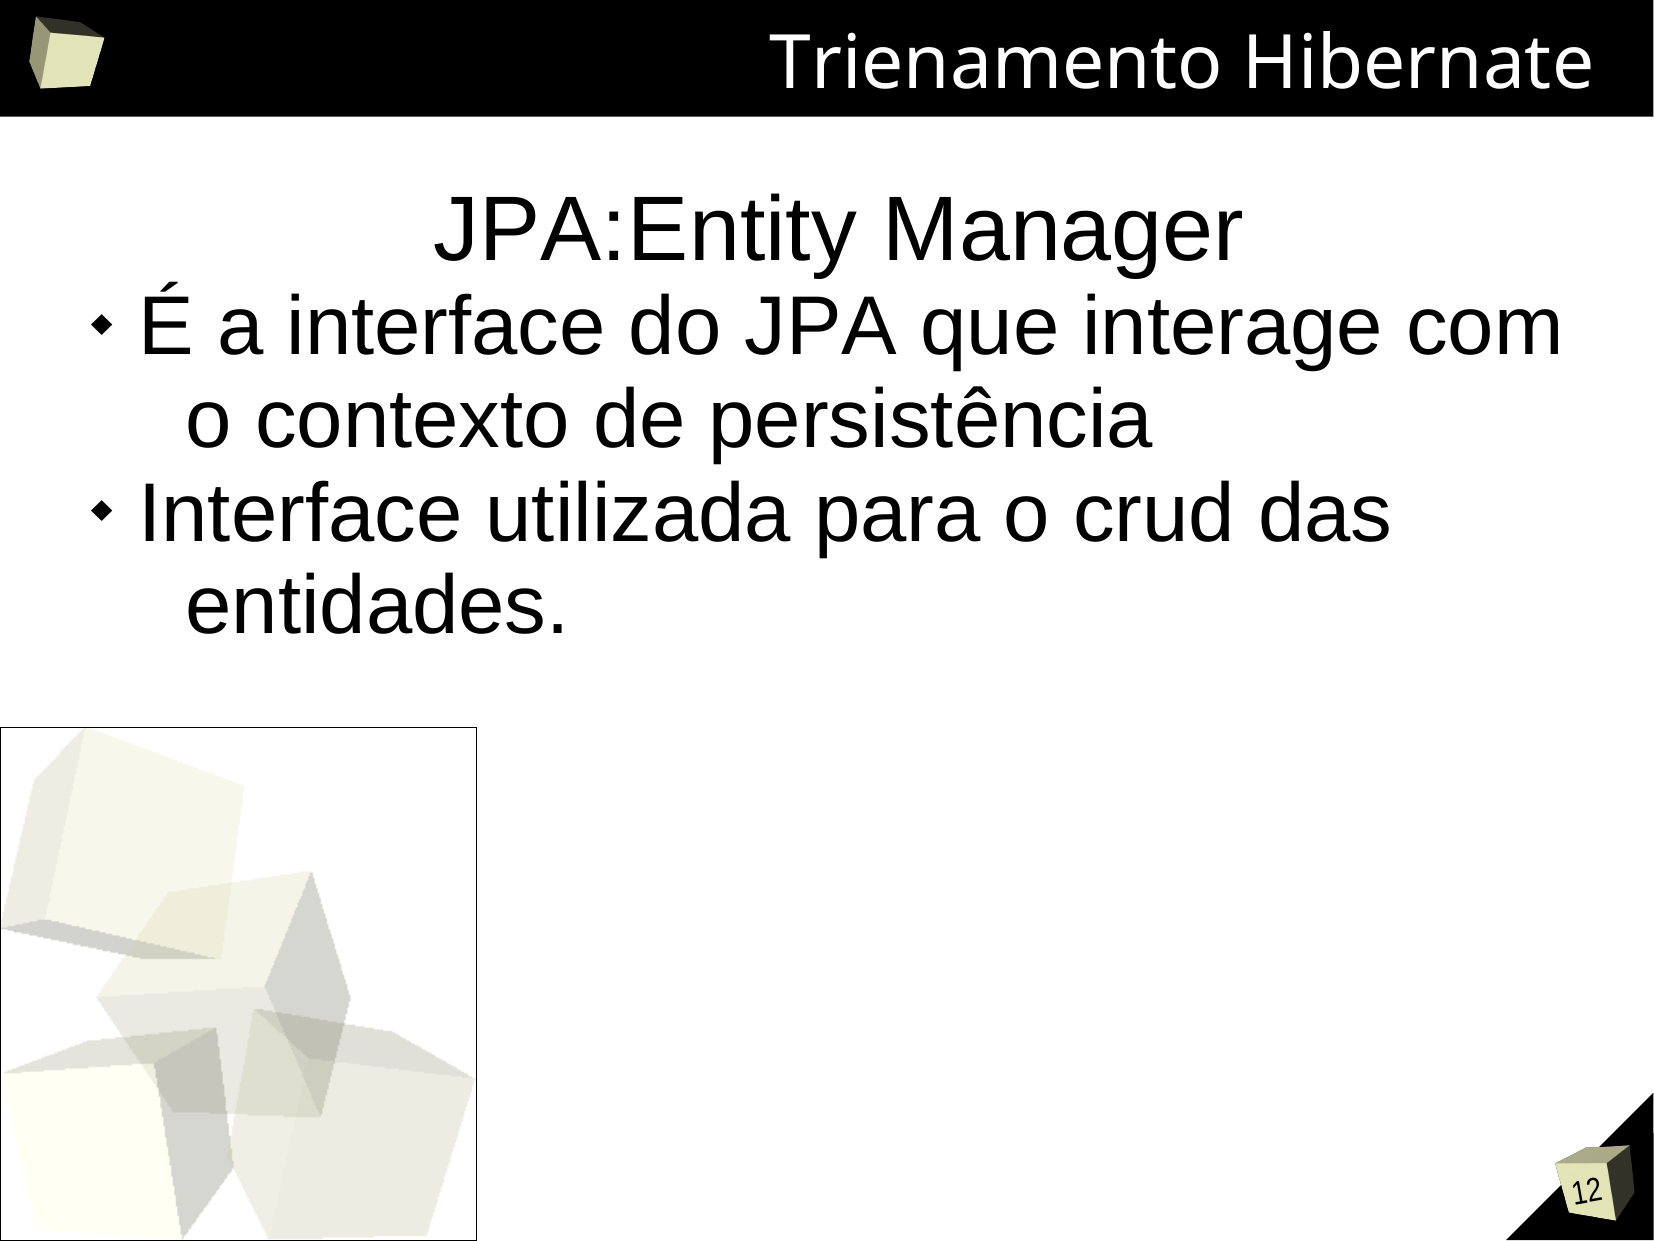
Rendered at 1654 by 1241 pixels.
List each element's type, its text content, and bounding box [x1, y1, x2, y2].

list JPA:Entity Manager É a interface do JPA que interage com o contexto de persistência Interface utilizada para o crud das entidades. [44, 177, 1611, 1214]
title Trienamento Hibernate [118, 0, 1595, 119]
picture [1, 728, 476, 1240]
